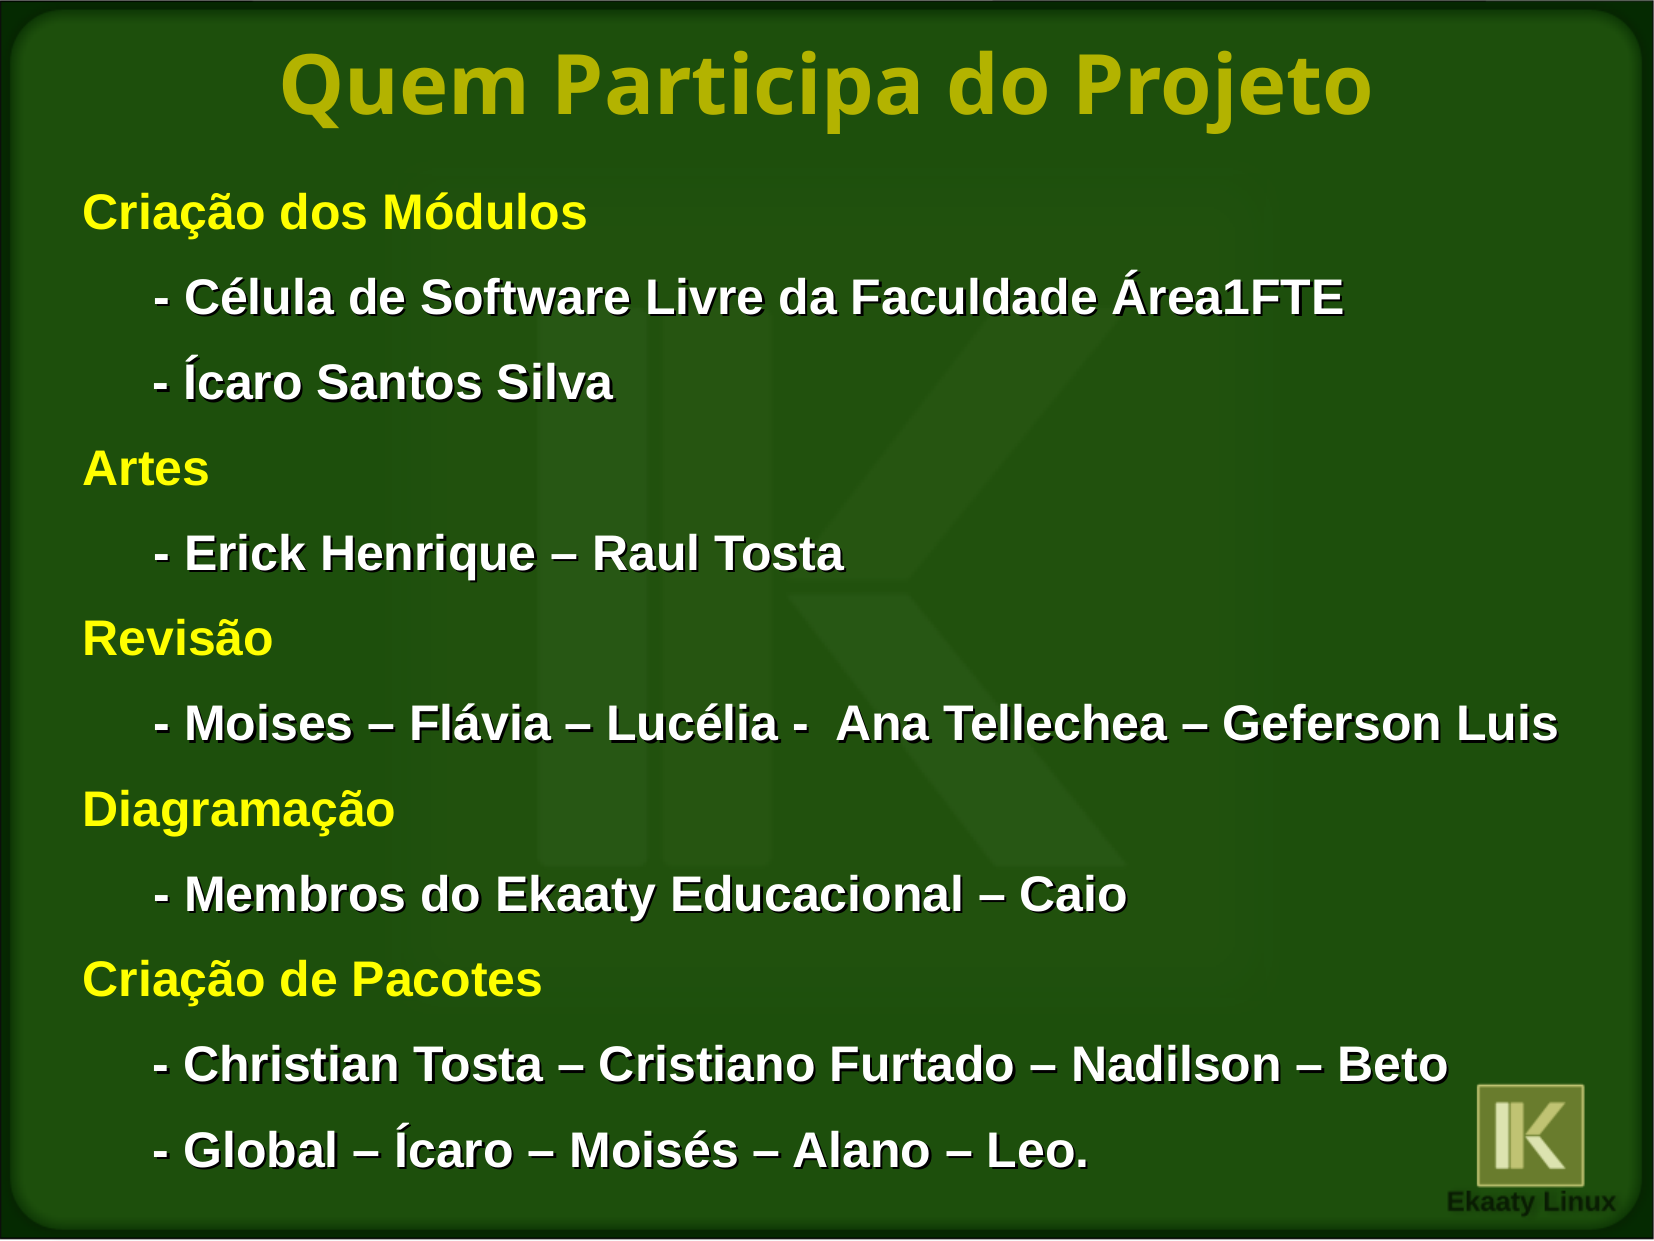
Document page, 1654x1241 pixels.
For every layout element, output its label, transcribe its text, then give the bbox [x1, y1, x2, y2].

list Criação dos Módulos - Célula de Software Livre da Faculdade Área1FTE - Ícaro Santos Silva Artes - Erick Henrique – Raul Tosta Revisão - Moises – Flávia – Lucélia - Ana Tellechea – Geferson Luis Diagramação - Membros do Ekaaty Educacional – Caio Criação de Pacotes - Christian Tosta – Cristiano Furtado – Nadilson – Beto - Global – Ícaro – Moisés – Alano – Leo. [82, 183, 1654, 1178]
picture [0, 0, 1654, 1241]
title Quem Participa do Projeto [38, 16, 1615, 148]
